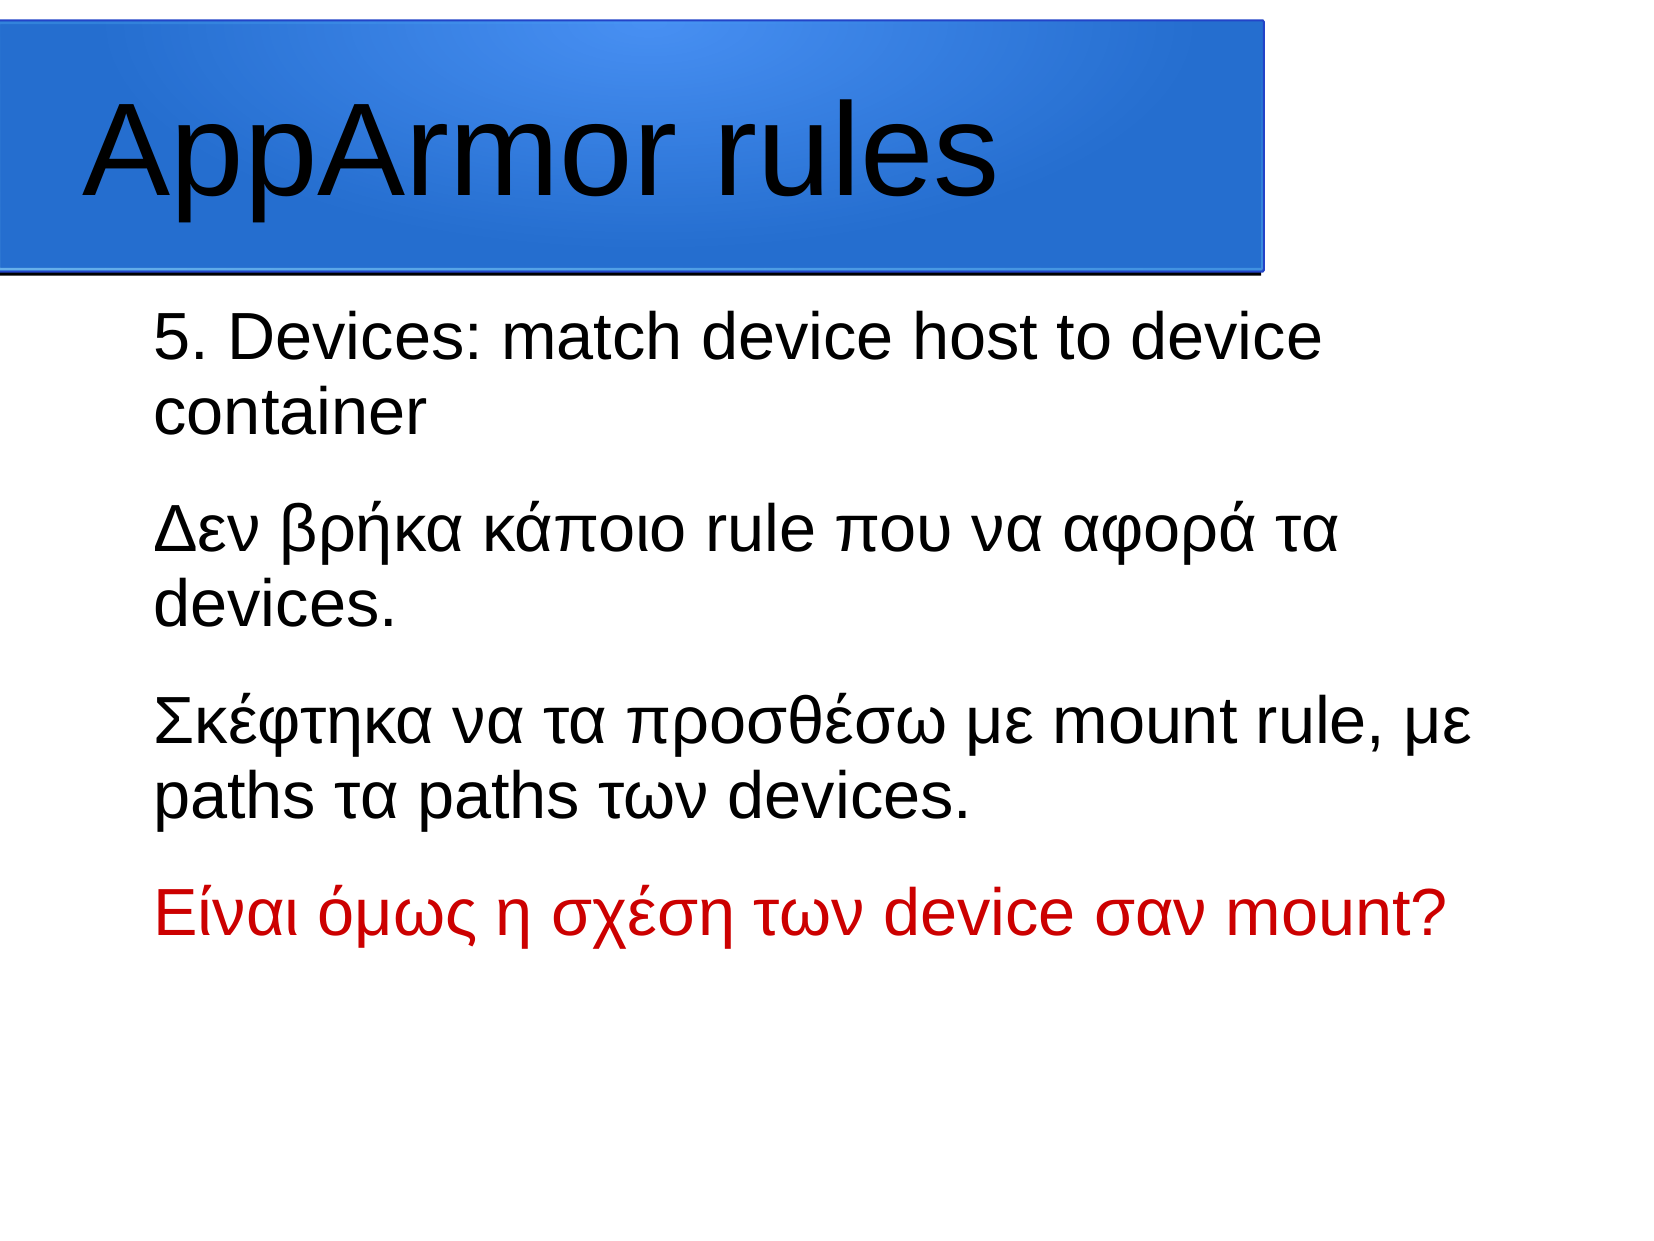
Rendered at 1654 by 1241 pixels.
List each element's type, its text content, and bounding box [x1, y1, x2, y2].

list 5. Devices: match device host to device container Δεν βρήκα κάποιο rule που να αφορά τα devices. Σκέφτηκα να τα προσθέσω με mount rule, με paths τα paths των devices. Είναι όμως η σχέση των device σαν mount? [82, 299, 1571, 1019]
title AppArmor rules [82, 47, 1235, 252]
